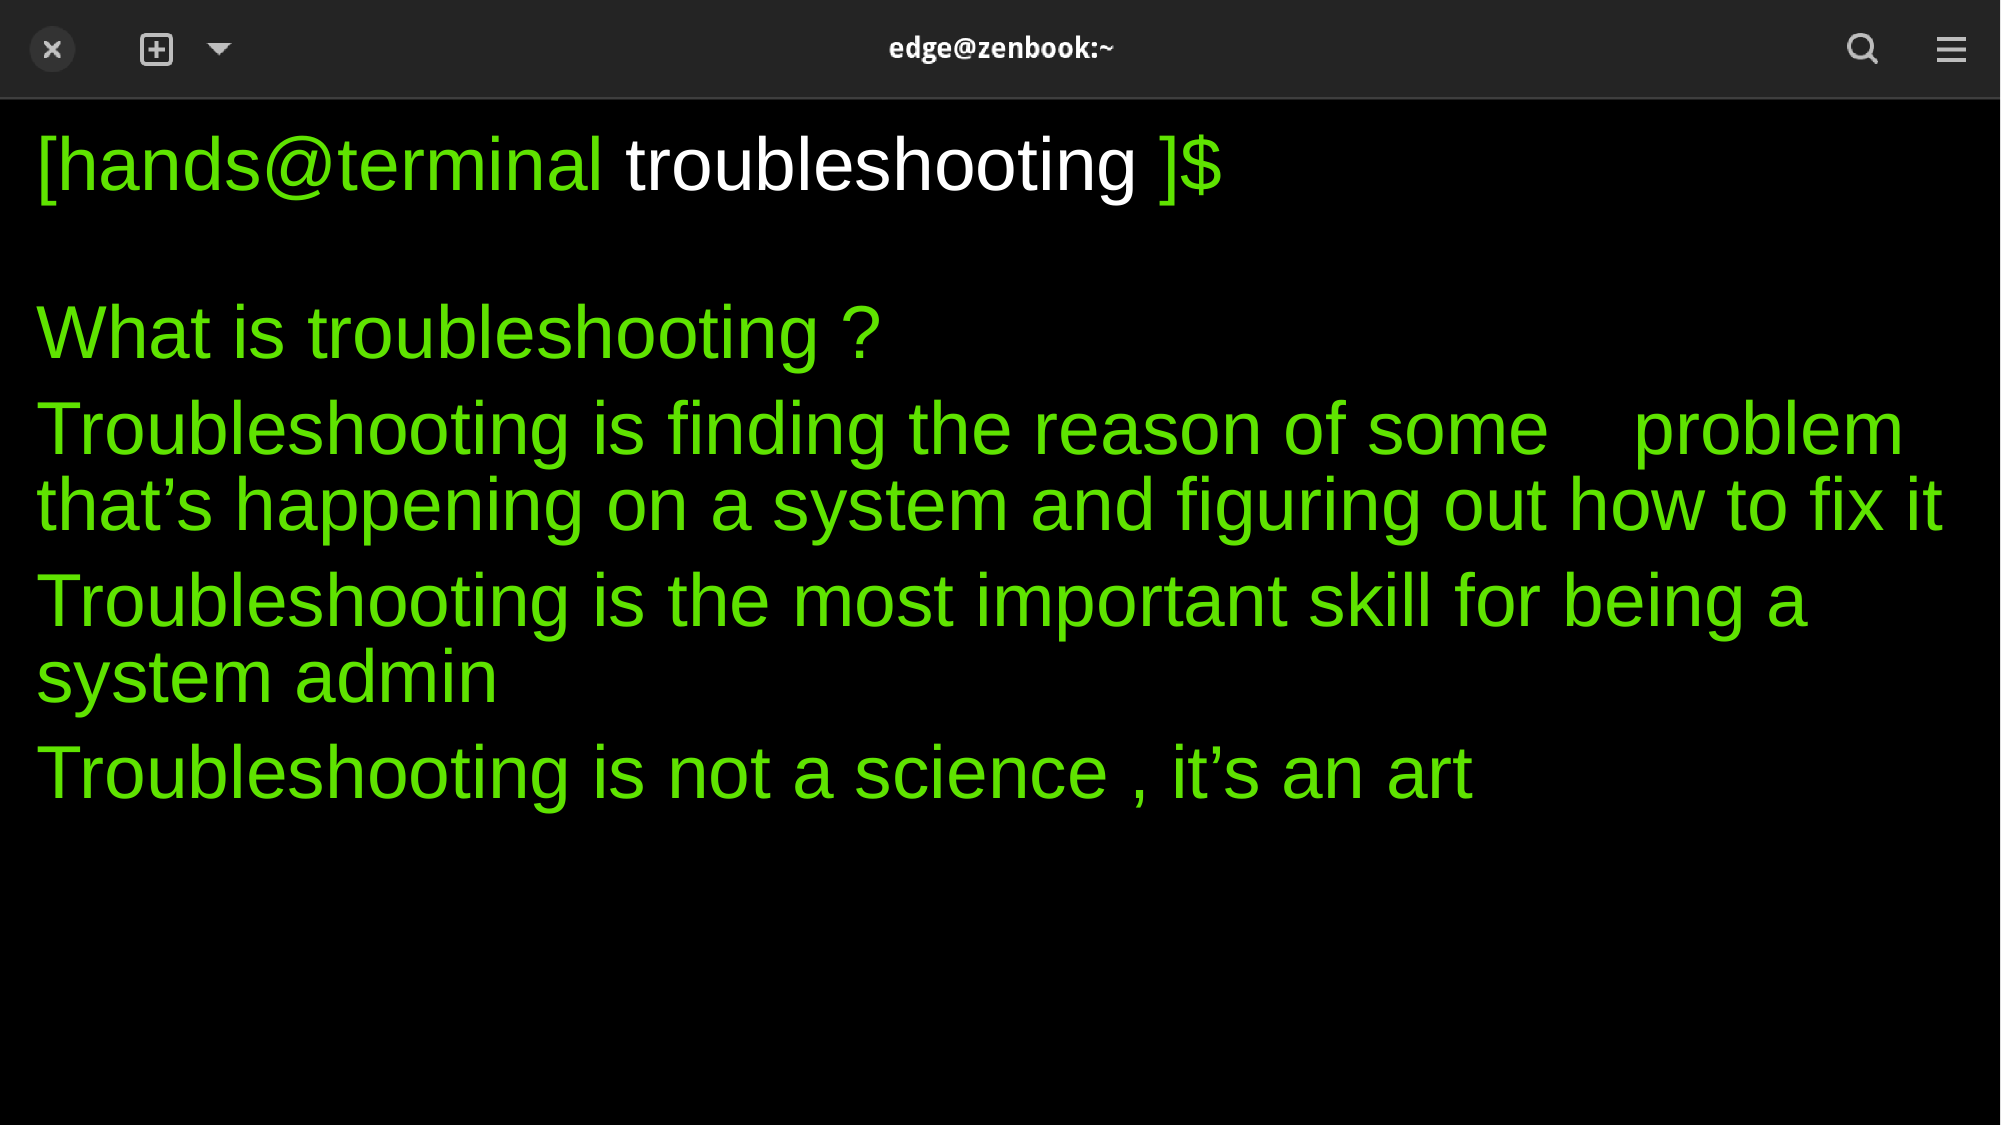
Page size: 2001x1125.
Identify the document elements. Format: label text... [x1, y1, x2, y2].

picture [0, 0, 2001, 1125]
subtitle [hands@terminal troubleshooting ]$ What is troubleshooting ? Troubleshooting is finding the reason of some problem that’s happening on a system and figuring out how to fix it Troubleshooting is the most important skill for being a system admin Troubleshooting is not a science , it’s an art [21, 122, 1980, 1108]
